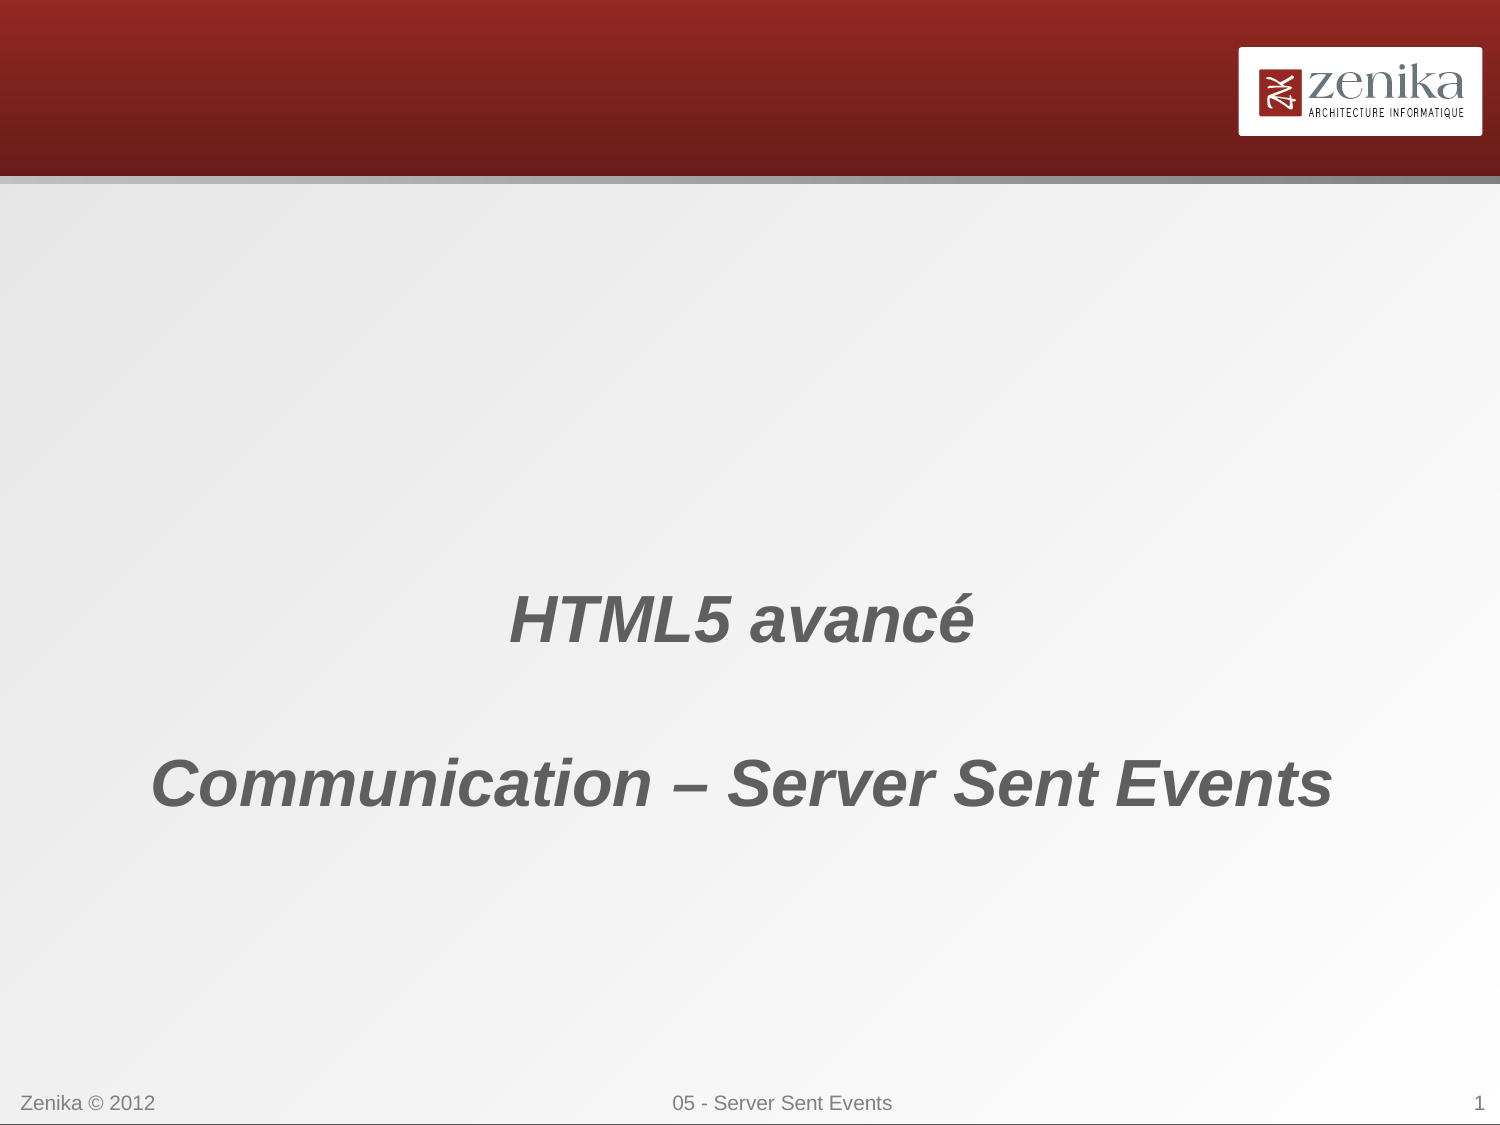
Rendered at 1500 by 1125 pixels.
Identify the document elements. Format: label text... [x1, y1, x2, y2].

text_box HTML5 avancé Communication – Server Sent Events [50, 249, 1435, 1079]
picture [1257, 58, 1464, 125]
